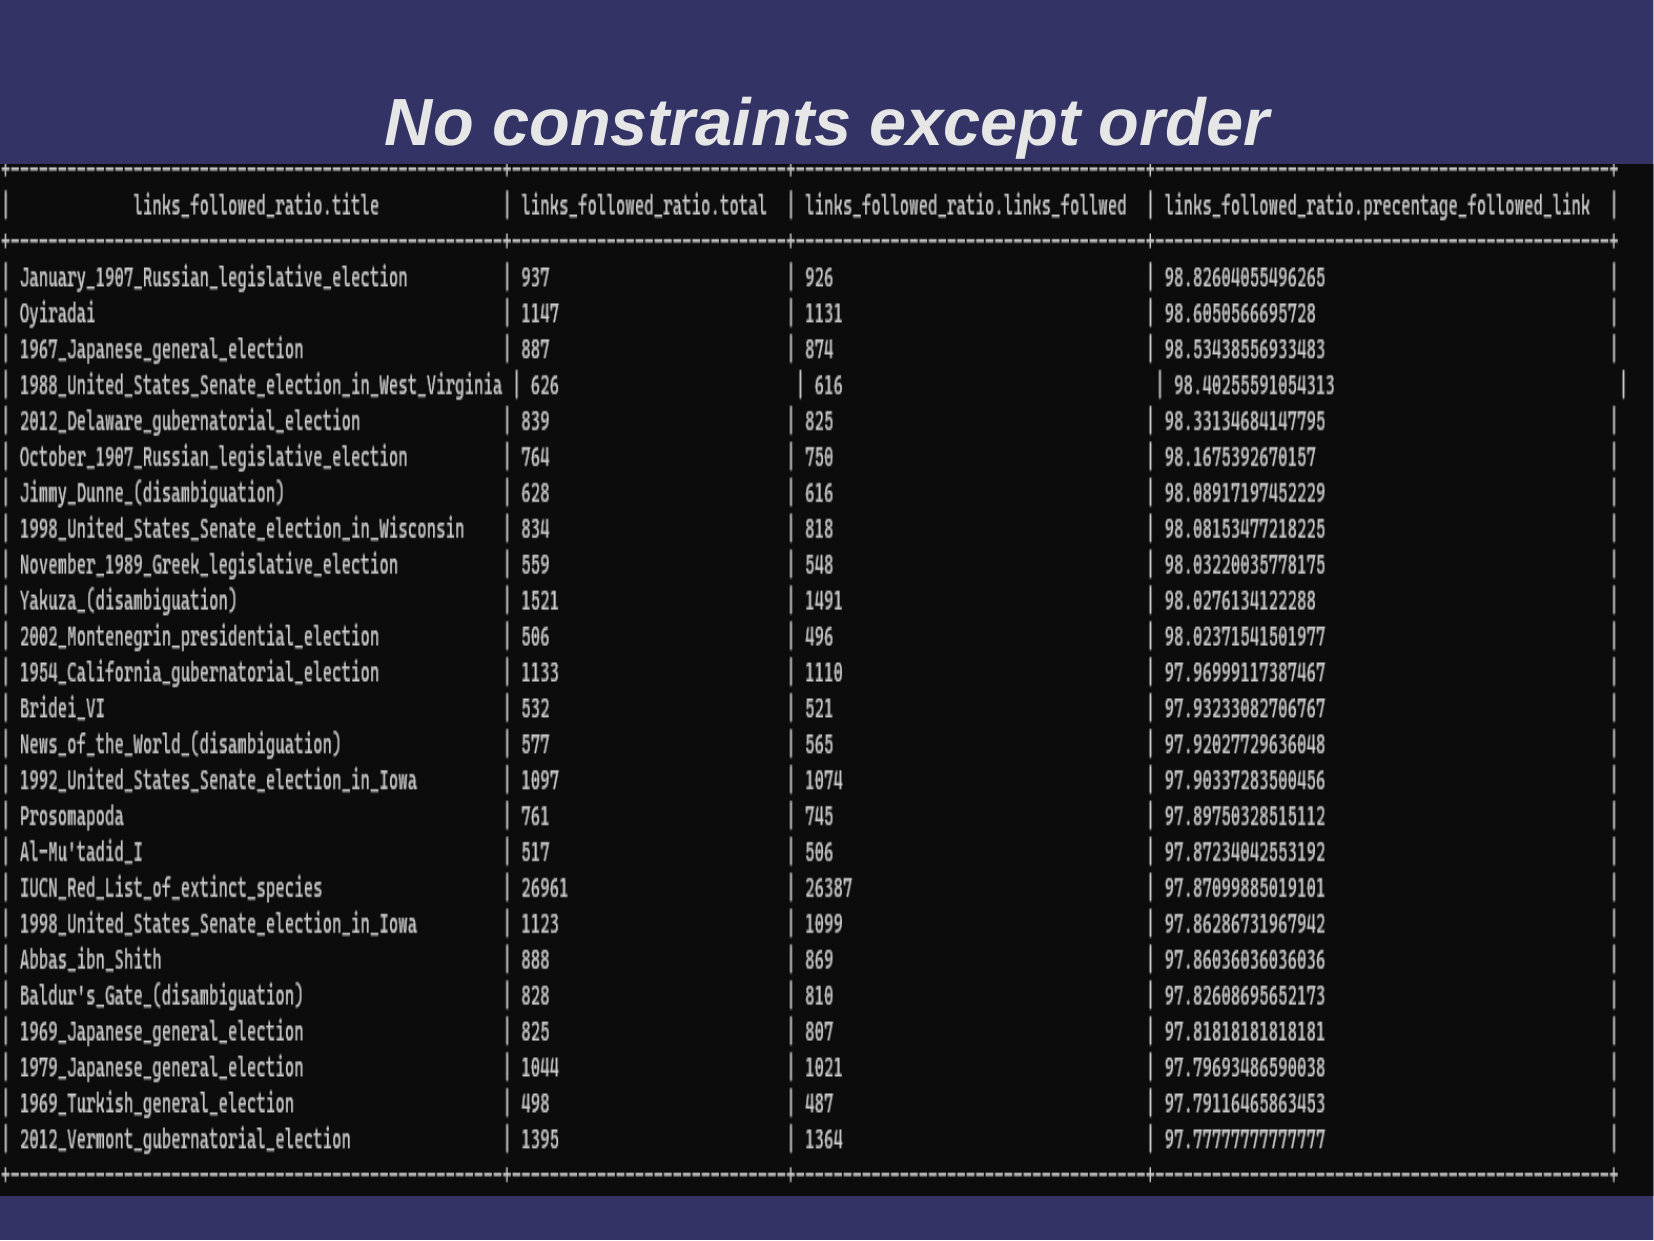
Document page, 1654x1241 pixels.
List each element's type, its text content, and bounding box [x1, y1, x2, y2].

picture [0, 164, 1654, 1196]
title No constraints except order [121, 19, 1534, 164]
